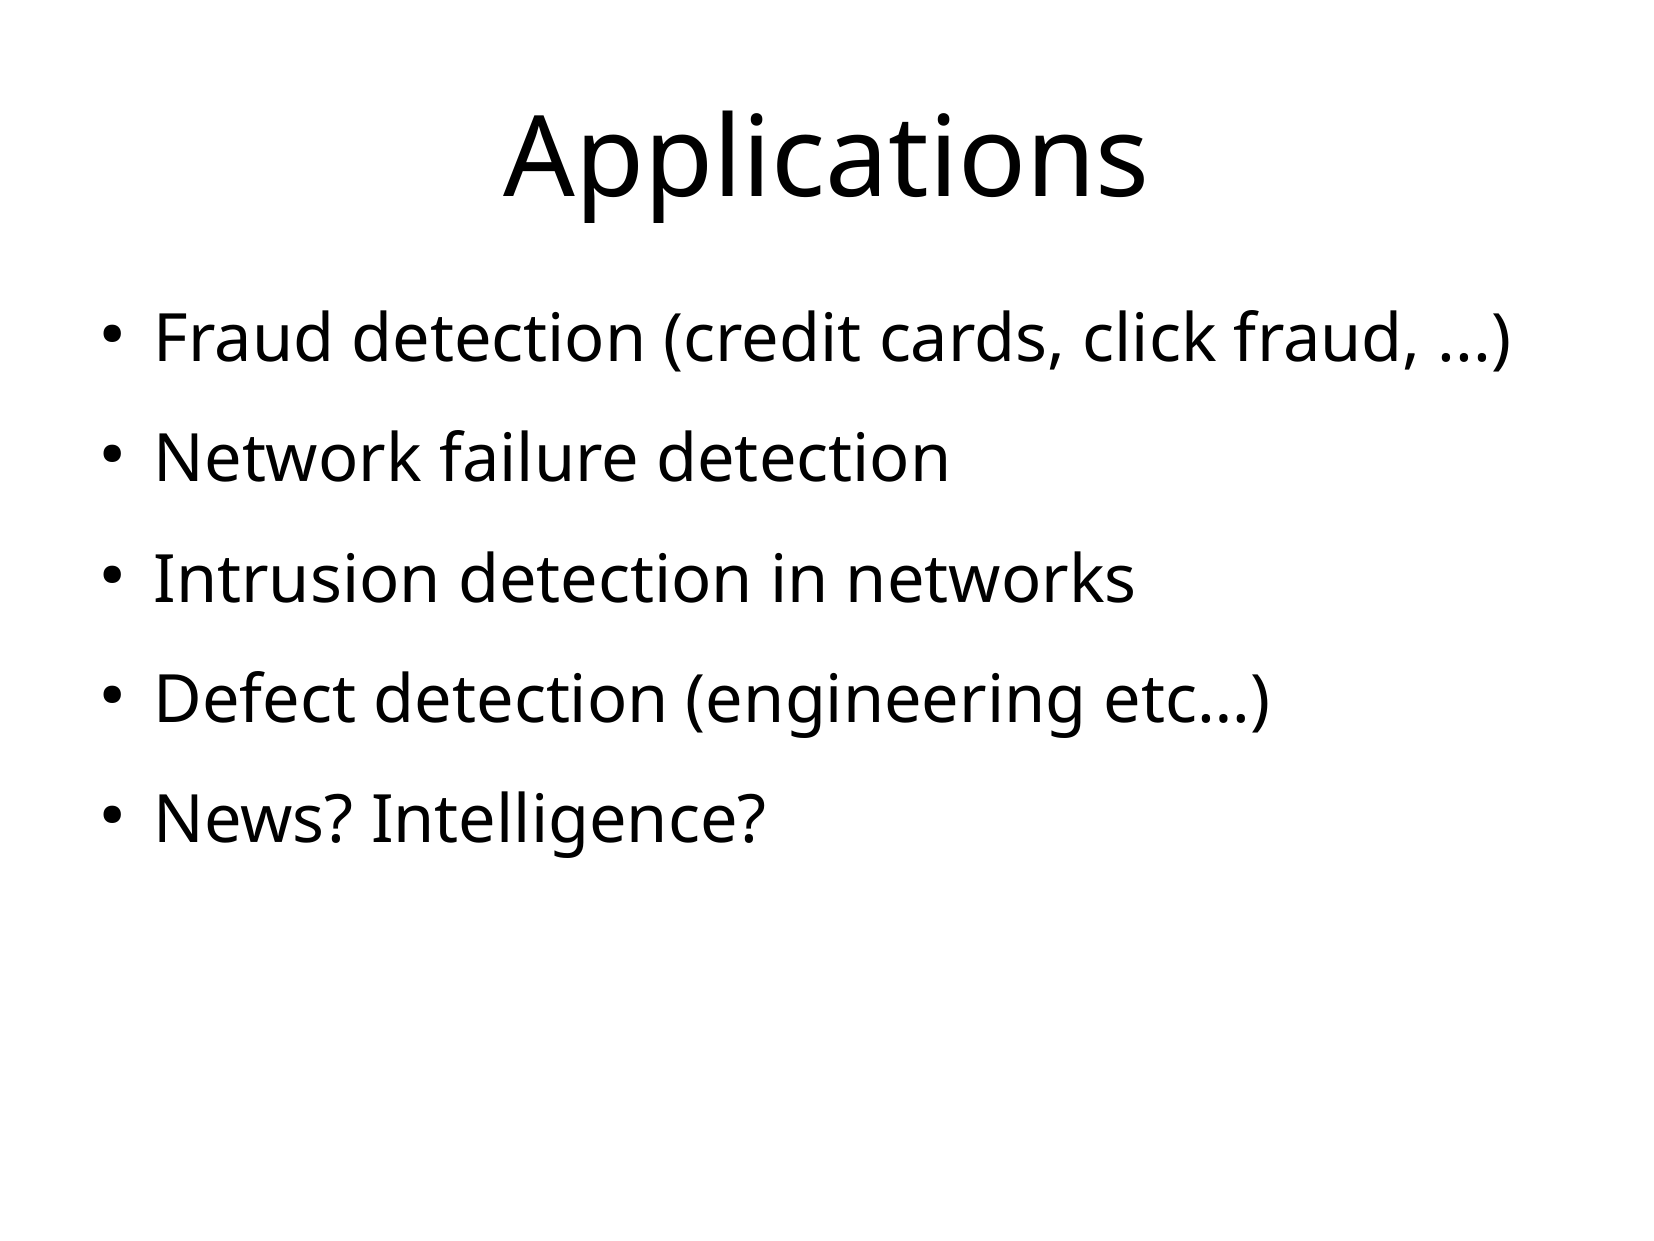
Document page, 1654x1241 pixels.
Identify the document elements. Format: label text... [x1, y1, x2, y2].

title Applications [82, 49, 1571, 257]
list Fraud detection (credit cards, click fraud, ...) Network failure detection Intrusion detection in networks Defect detection (engineering etc…) News? Intelligence? [82, 290, 1571, 1010]
